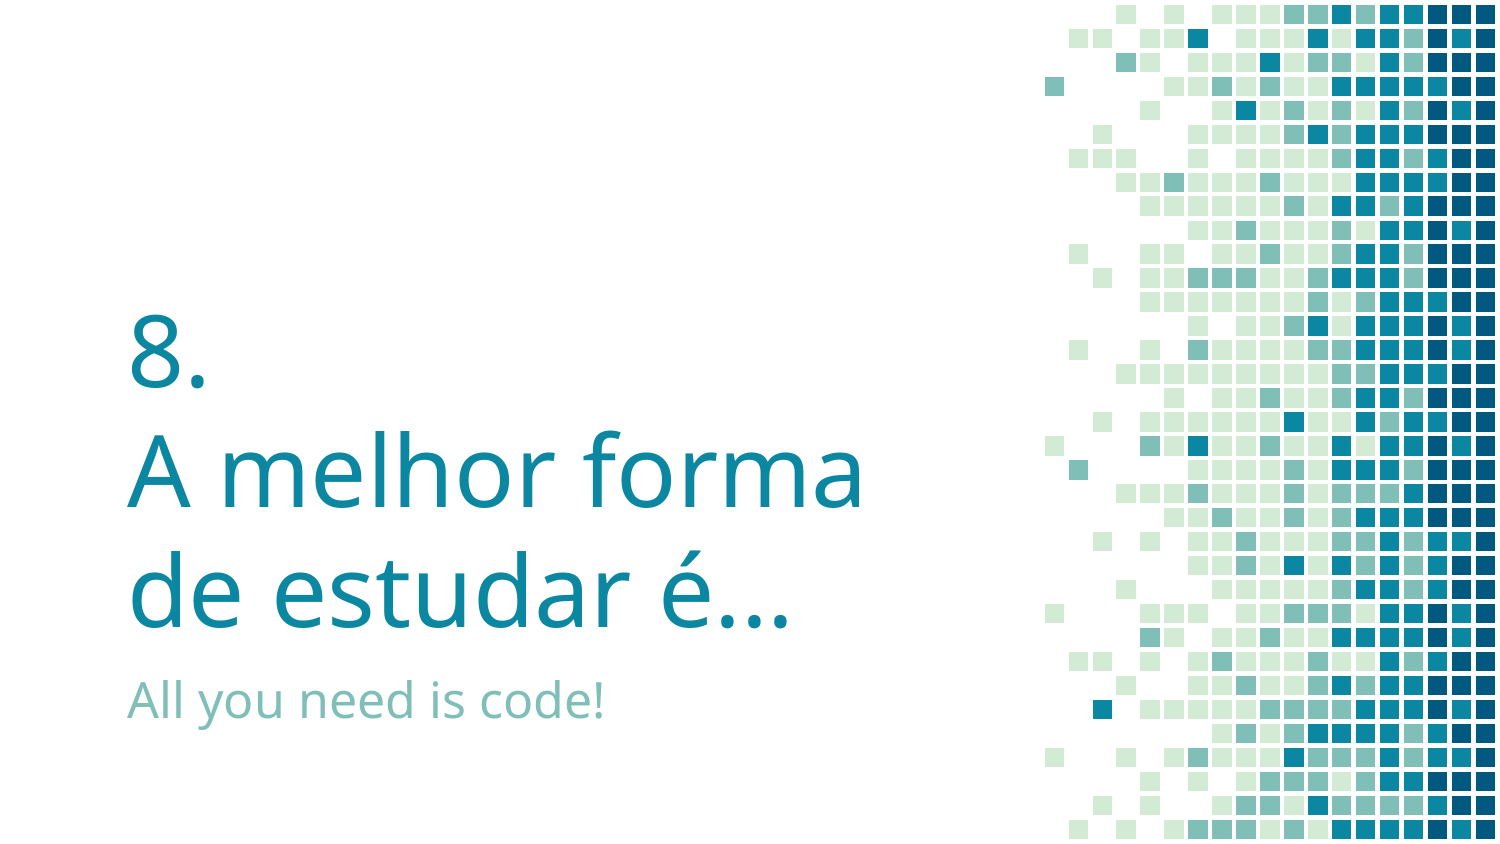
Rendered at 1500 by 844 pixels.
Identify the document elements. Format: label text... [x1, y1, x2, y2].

subtitle All you need is code! [112, 653, 977, 783]
title 8. A melhor forma de estudar é... [112, 472, 977, 653]
